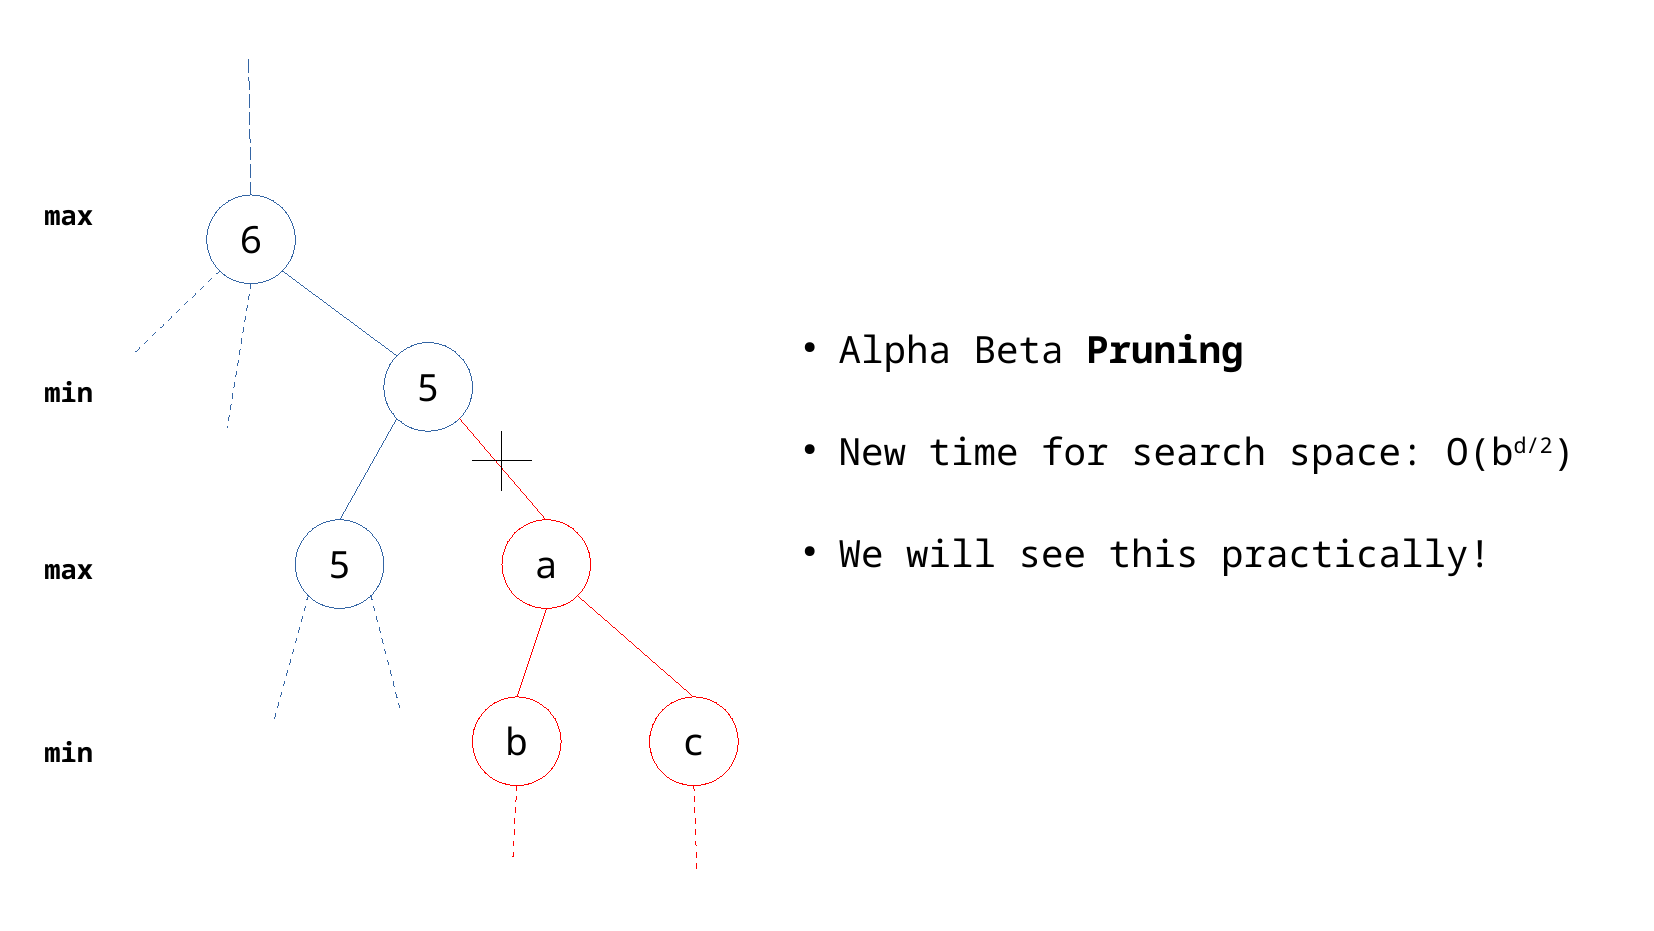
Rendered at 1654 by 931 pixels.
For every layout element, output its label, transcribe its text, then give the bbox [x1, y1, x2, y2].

text_box max [29, 188, 119, 249]
text_box 6 [206, 194, 296, 284]
text_box min [29, 726, 119, 786]
text_box Alpha Beta Pruning New time for search space: O(bd/2) We will see this practically! [803, 181, 1595, 721]
text_box 5 [383, 342, 473, 432]
text_box min [29, 366, 119, 426]
text_box a [501, 519, 591, 609]
text_box 5 [295, 519, 384, 609]
text_box max [29, 543, 119, 603]
text_box b [472, 696, 562, 786]
text_box c [649, 696, 739, 786]
